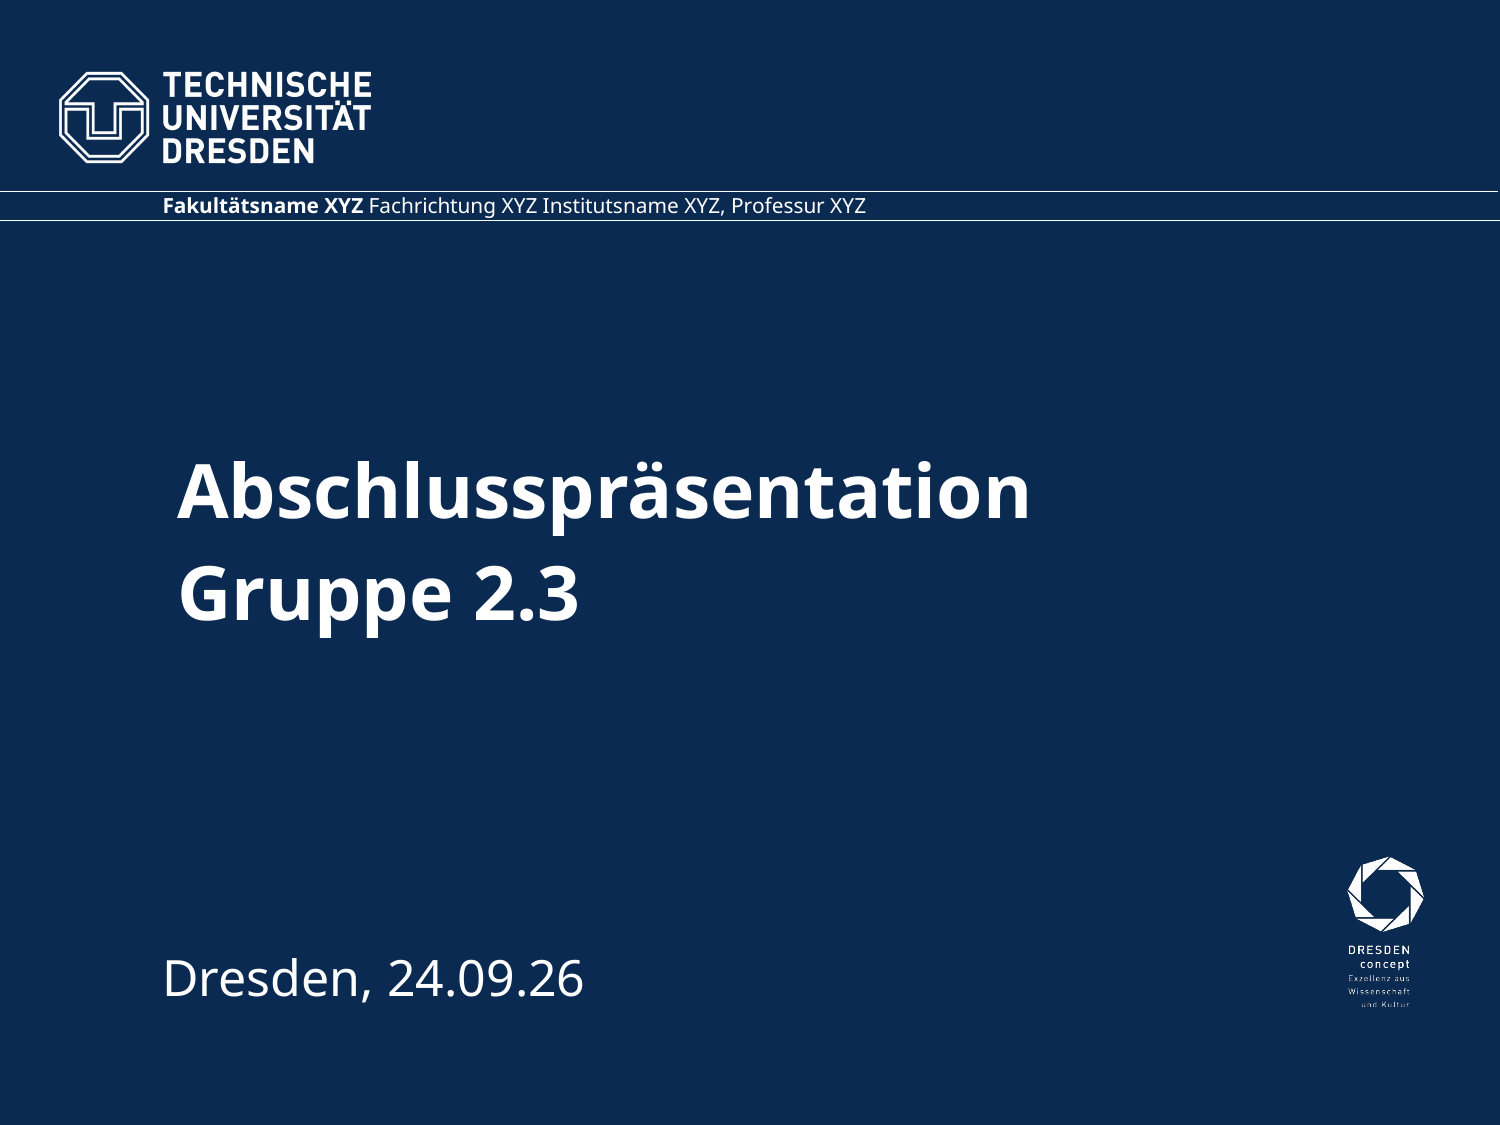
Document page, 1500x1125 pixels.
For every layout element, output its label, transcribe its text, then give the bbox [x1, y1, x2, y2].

text_box Fakultätsname XYZ Fachrichtung XYZ Institutsname XYZ, Professur XYZ [162, 196, 1388, 222]
picture [1347, 856, 1424, 1007]
picture [58, 71, 371, 164]
subtitle Dresden, 06.02.15 [162, 924, 1388, 1038]
title Abschlusspräsentation Gruppe 2.3 [177, 409, 1409, 680]
